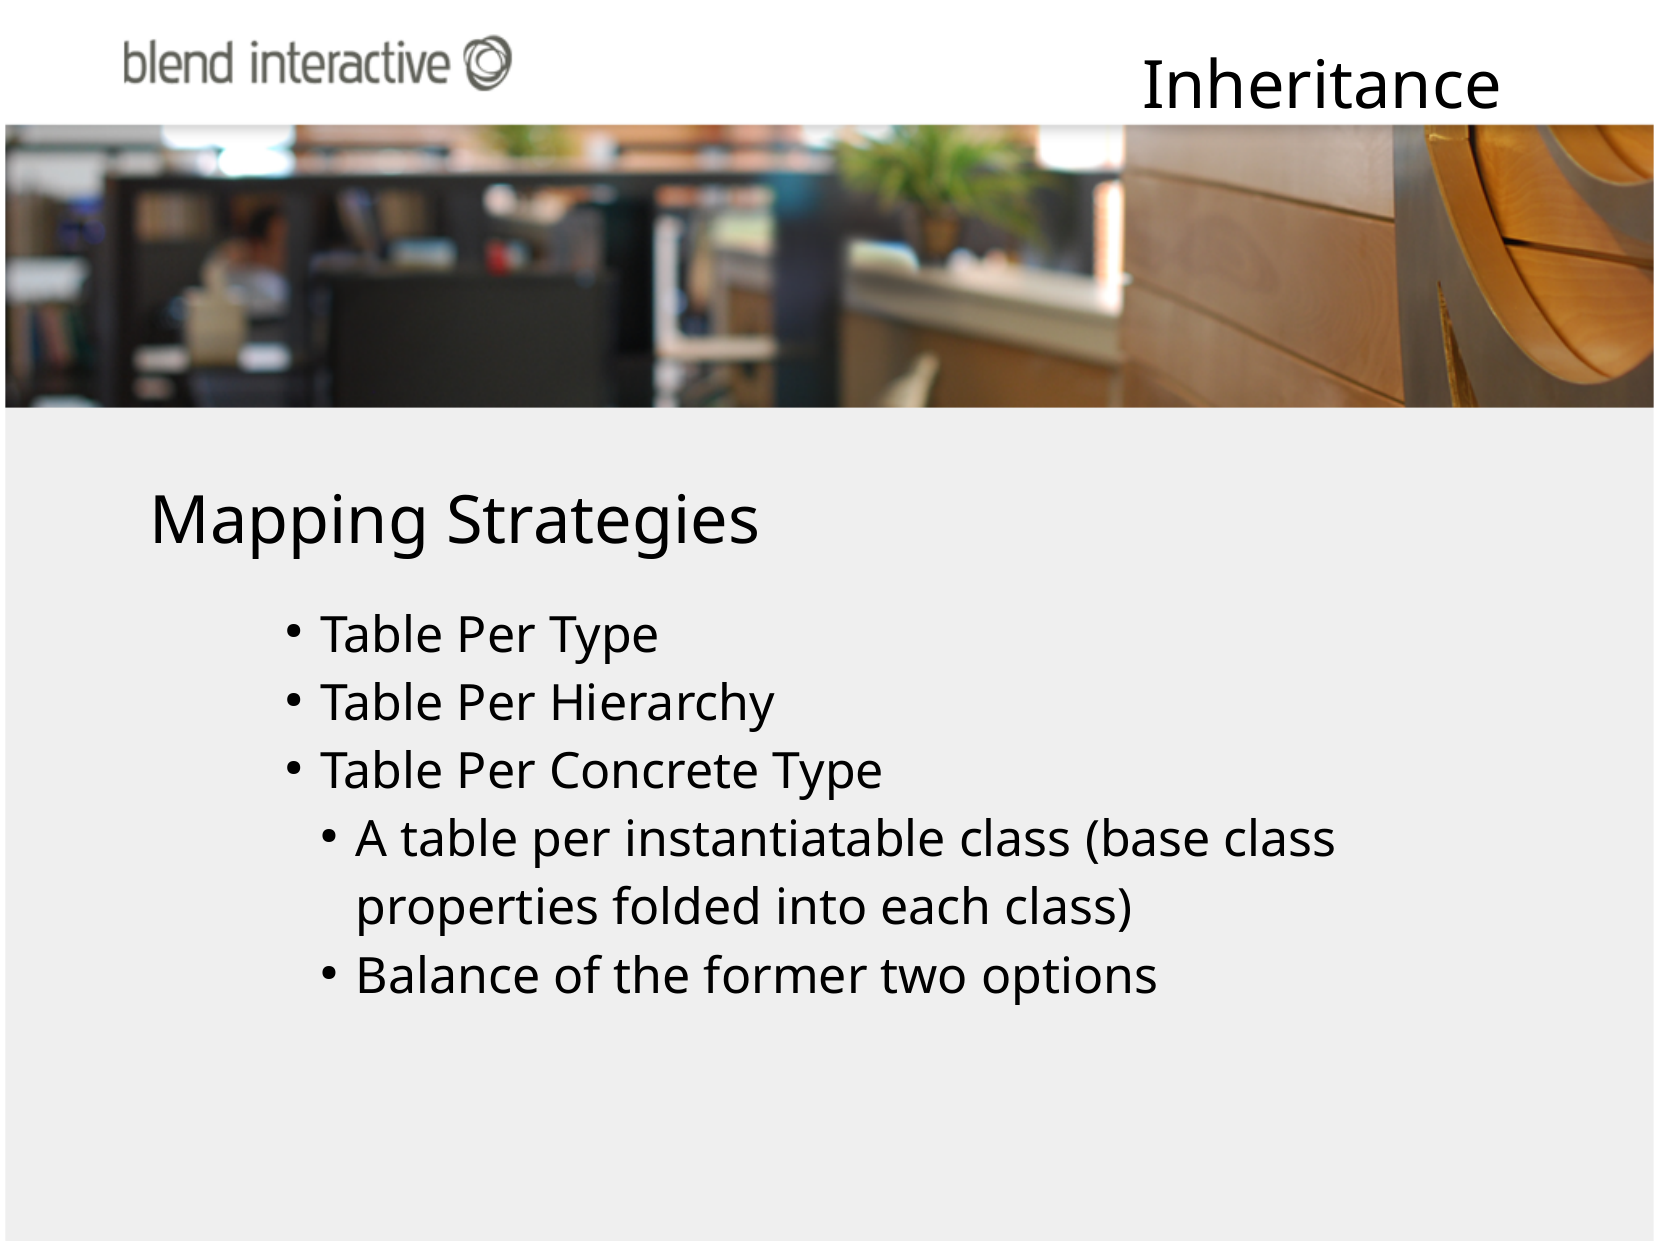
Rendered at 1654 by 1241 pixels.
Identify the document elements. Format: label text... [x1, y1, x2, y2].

text_box Inheritance [1127, 30, 1479, 125]
text_box Table Per Type Table Per Hierarchy Table Per Concrete Type A table per instantiatable class (base class properties folded into each class) Balance of the former two options [270, 591, 1411, 1186]
text_box Mapping Strategies [135, 465, 727, 561]
picture [5, 4, 1654, 1241]
